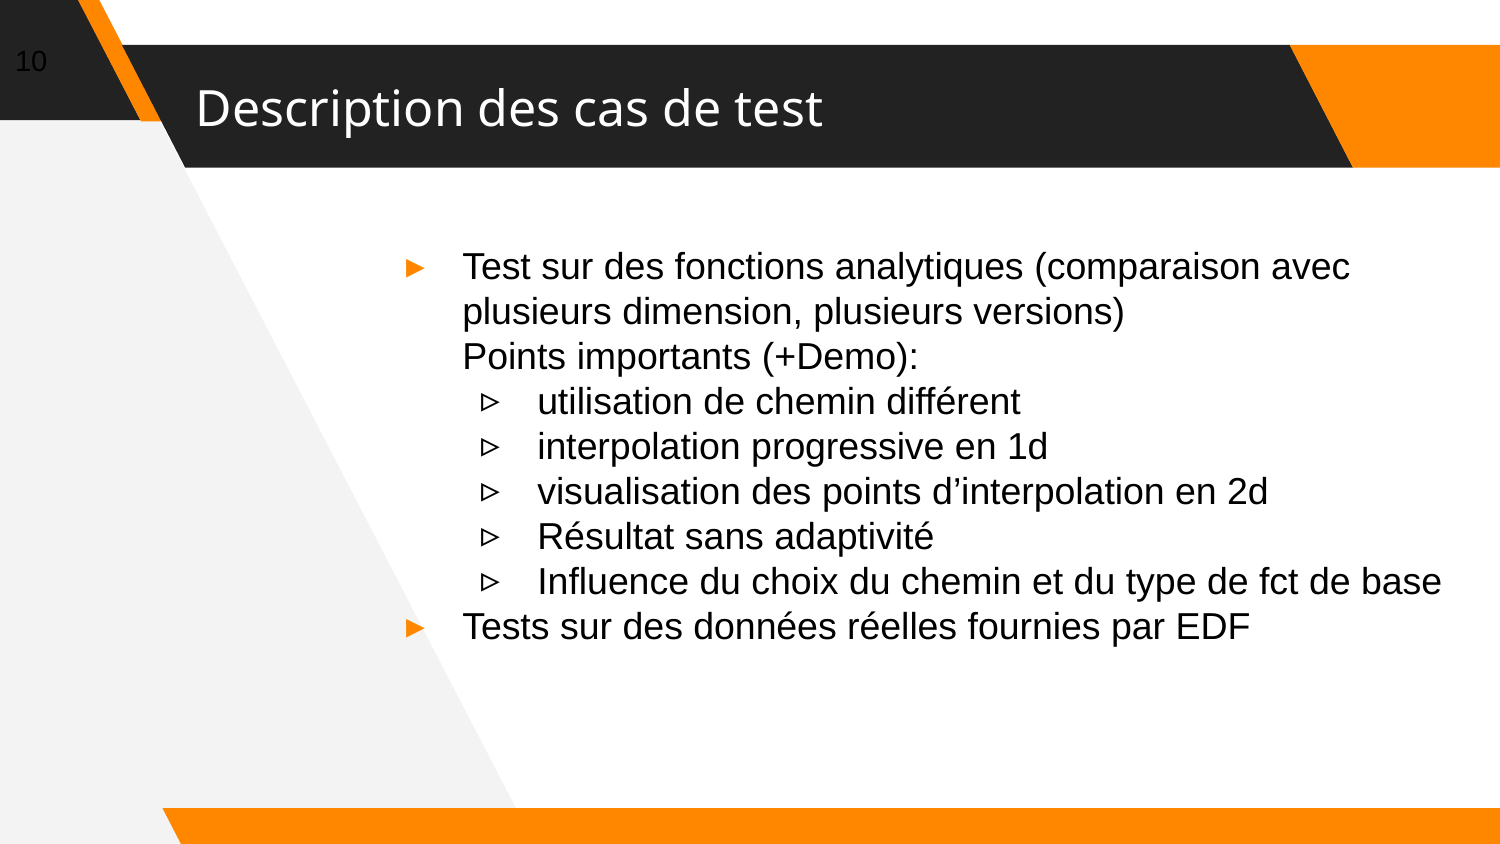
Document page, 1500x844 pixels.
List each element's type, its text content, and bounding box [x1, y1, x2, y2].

slide_number <number> [0, 0, 98, 121]
title Description des cas de test [180, 44, 1424, 168]
list Test sur des fonctions analytiques (comparaison avec plusieurs dimension, plusieurs versions) Points importants (+Demo): utilisation de chemin différent interpolation progressive en 1d visualisation des points d’interpolation en 2d Résultat sans adaptivité Influence du choix du chemin et du type de fct de base Tests sur des données réelles fournies par EDF [372, 226, 1489, 589]
